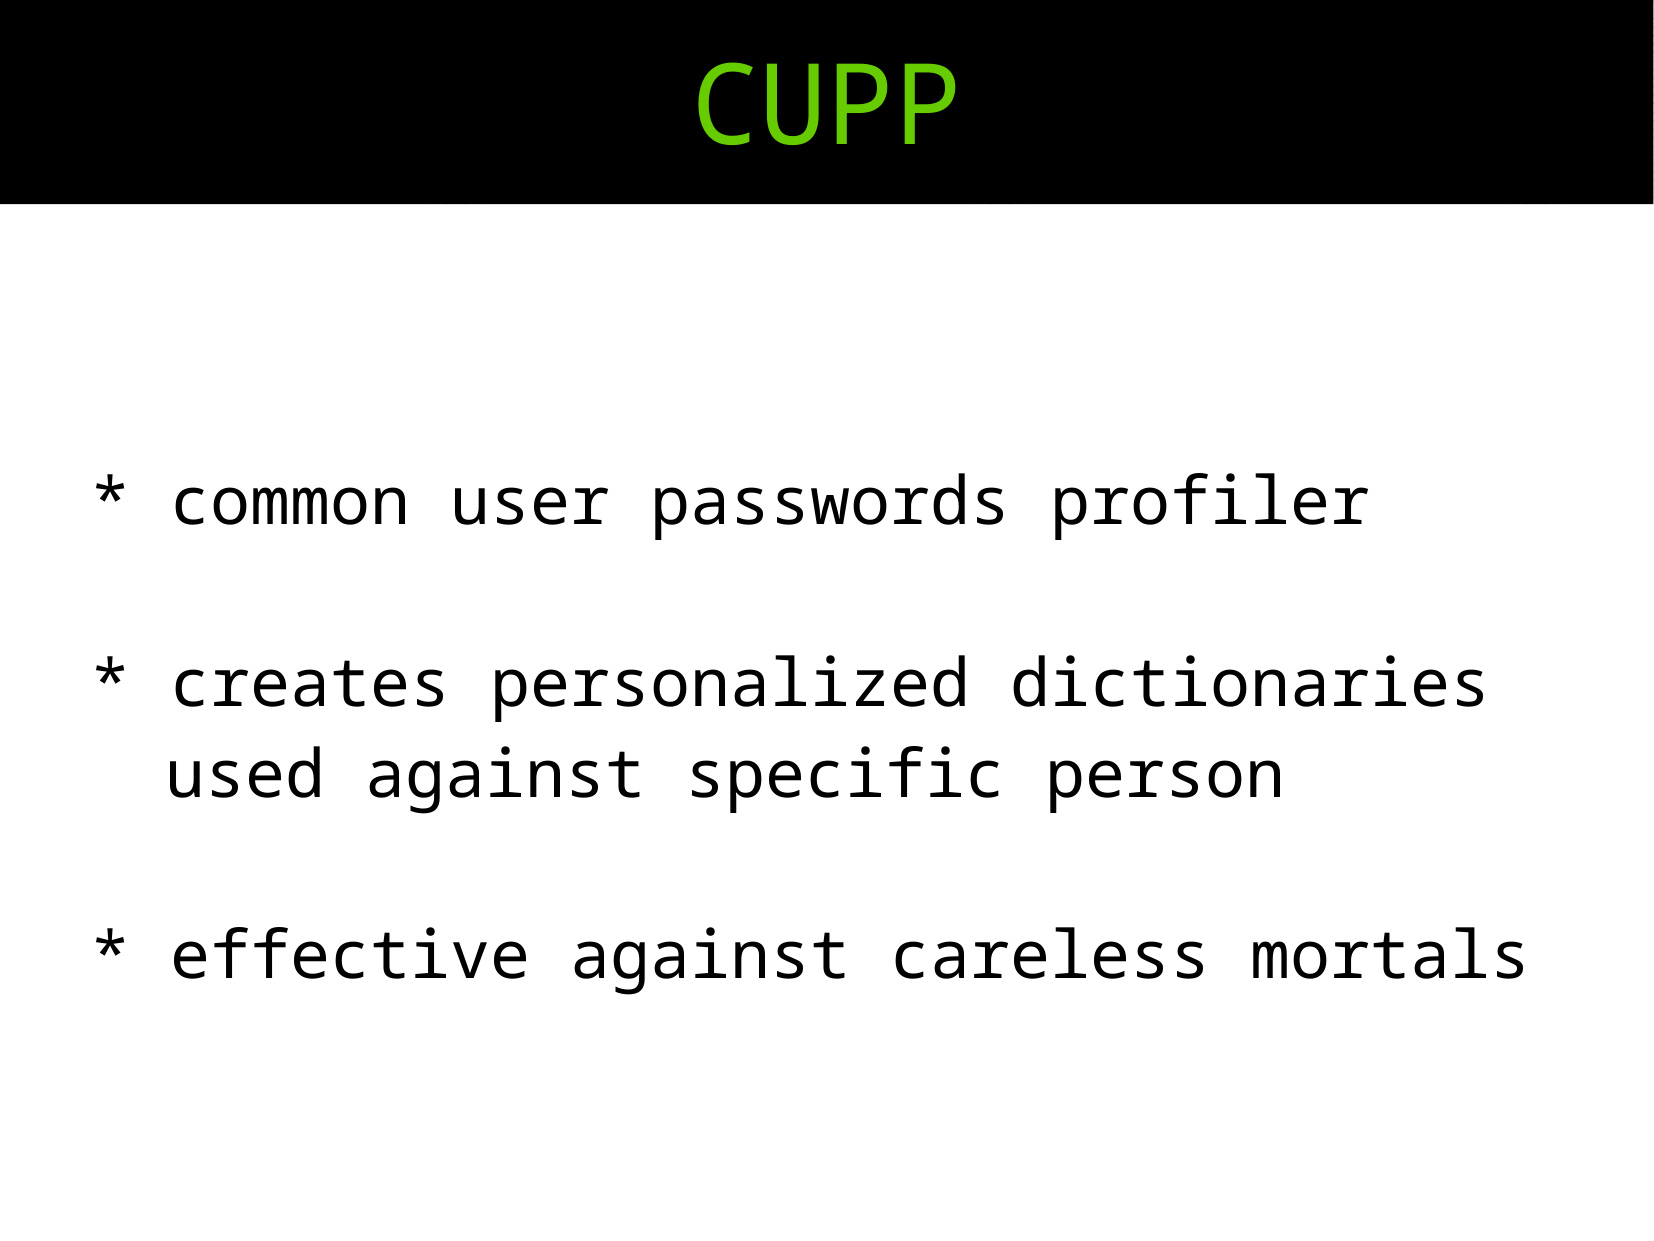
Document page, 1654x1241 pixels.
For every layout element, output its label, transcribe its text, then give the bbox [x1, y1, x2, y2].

title CUPP [0, 0, 1654, 205]
subtitle * common user passwords profiler * creates personalized dictionaries used against specific person * effective against careless mortals [90, 305, 1621, 1146]
